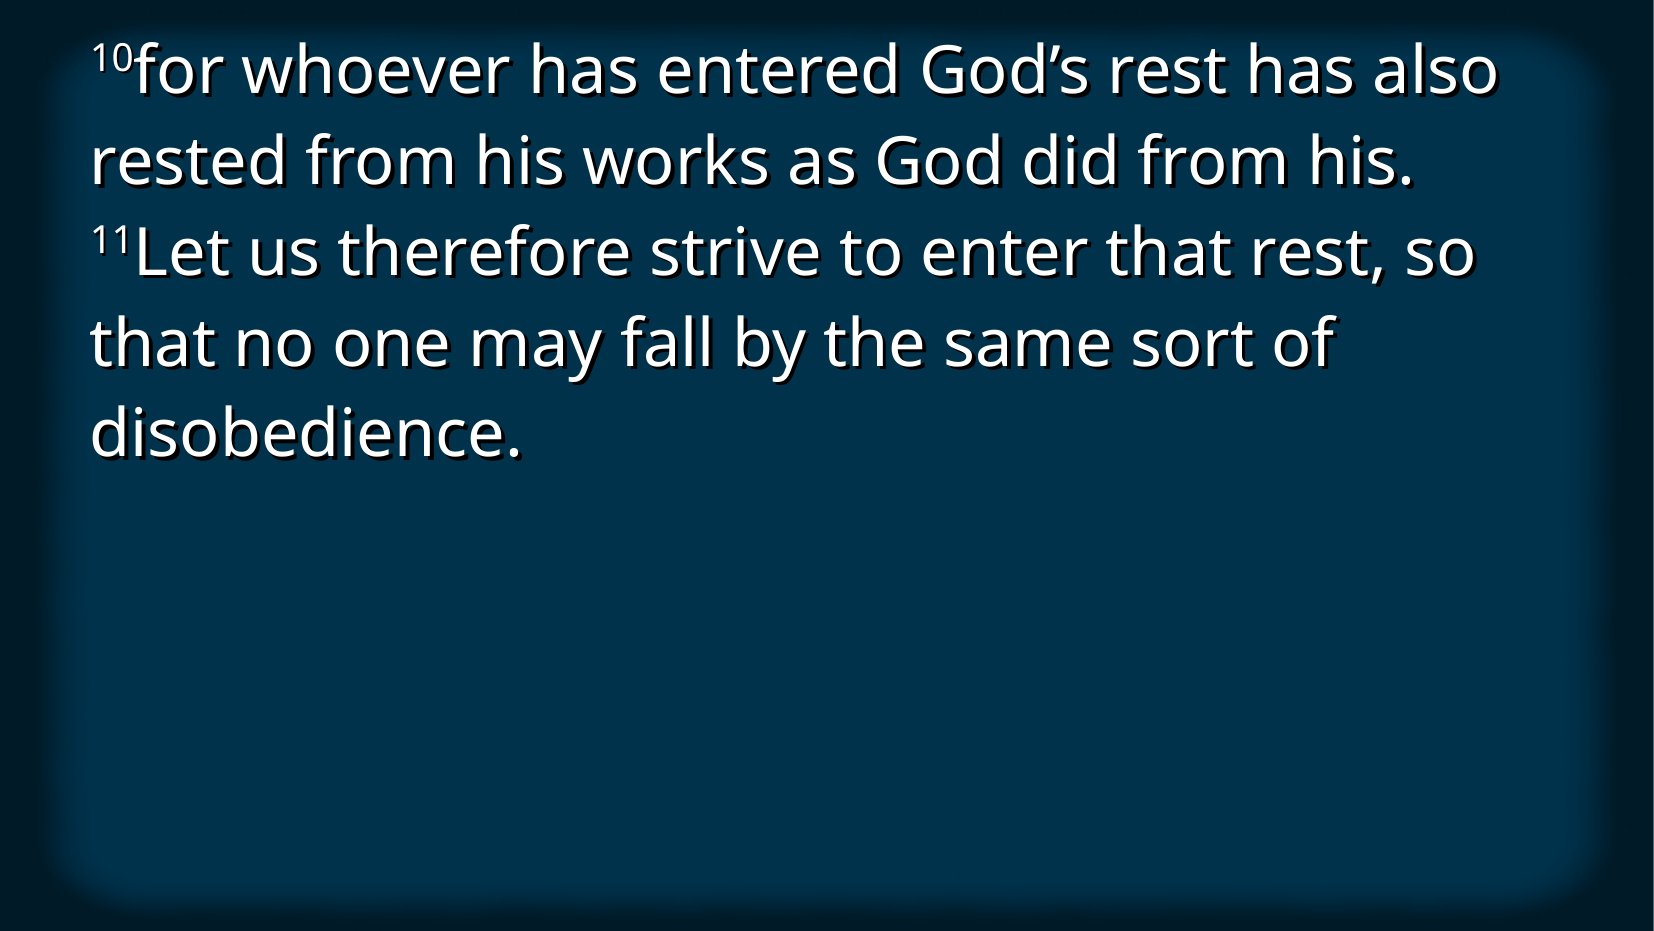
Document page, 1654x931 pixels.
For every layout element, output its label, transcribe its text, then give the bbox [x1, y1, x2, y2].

picture [0, 0, 1654, 931]
text_box 10for whoever has entered God’s rest has also rested from his works as God did from his. 11Let us therefore strive to enter that rest, so that no one may fall by the same sort of disobedience. [75, 15, 1576, 385]
